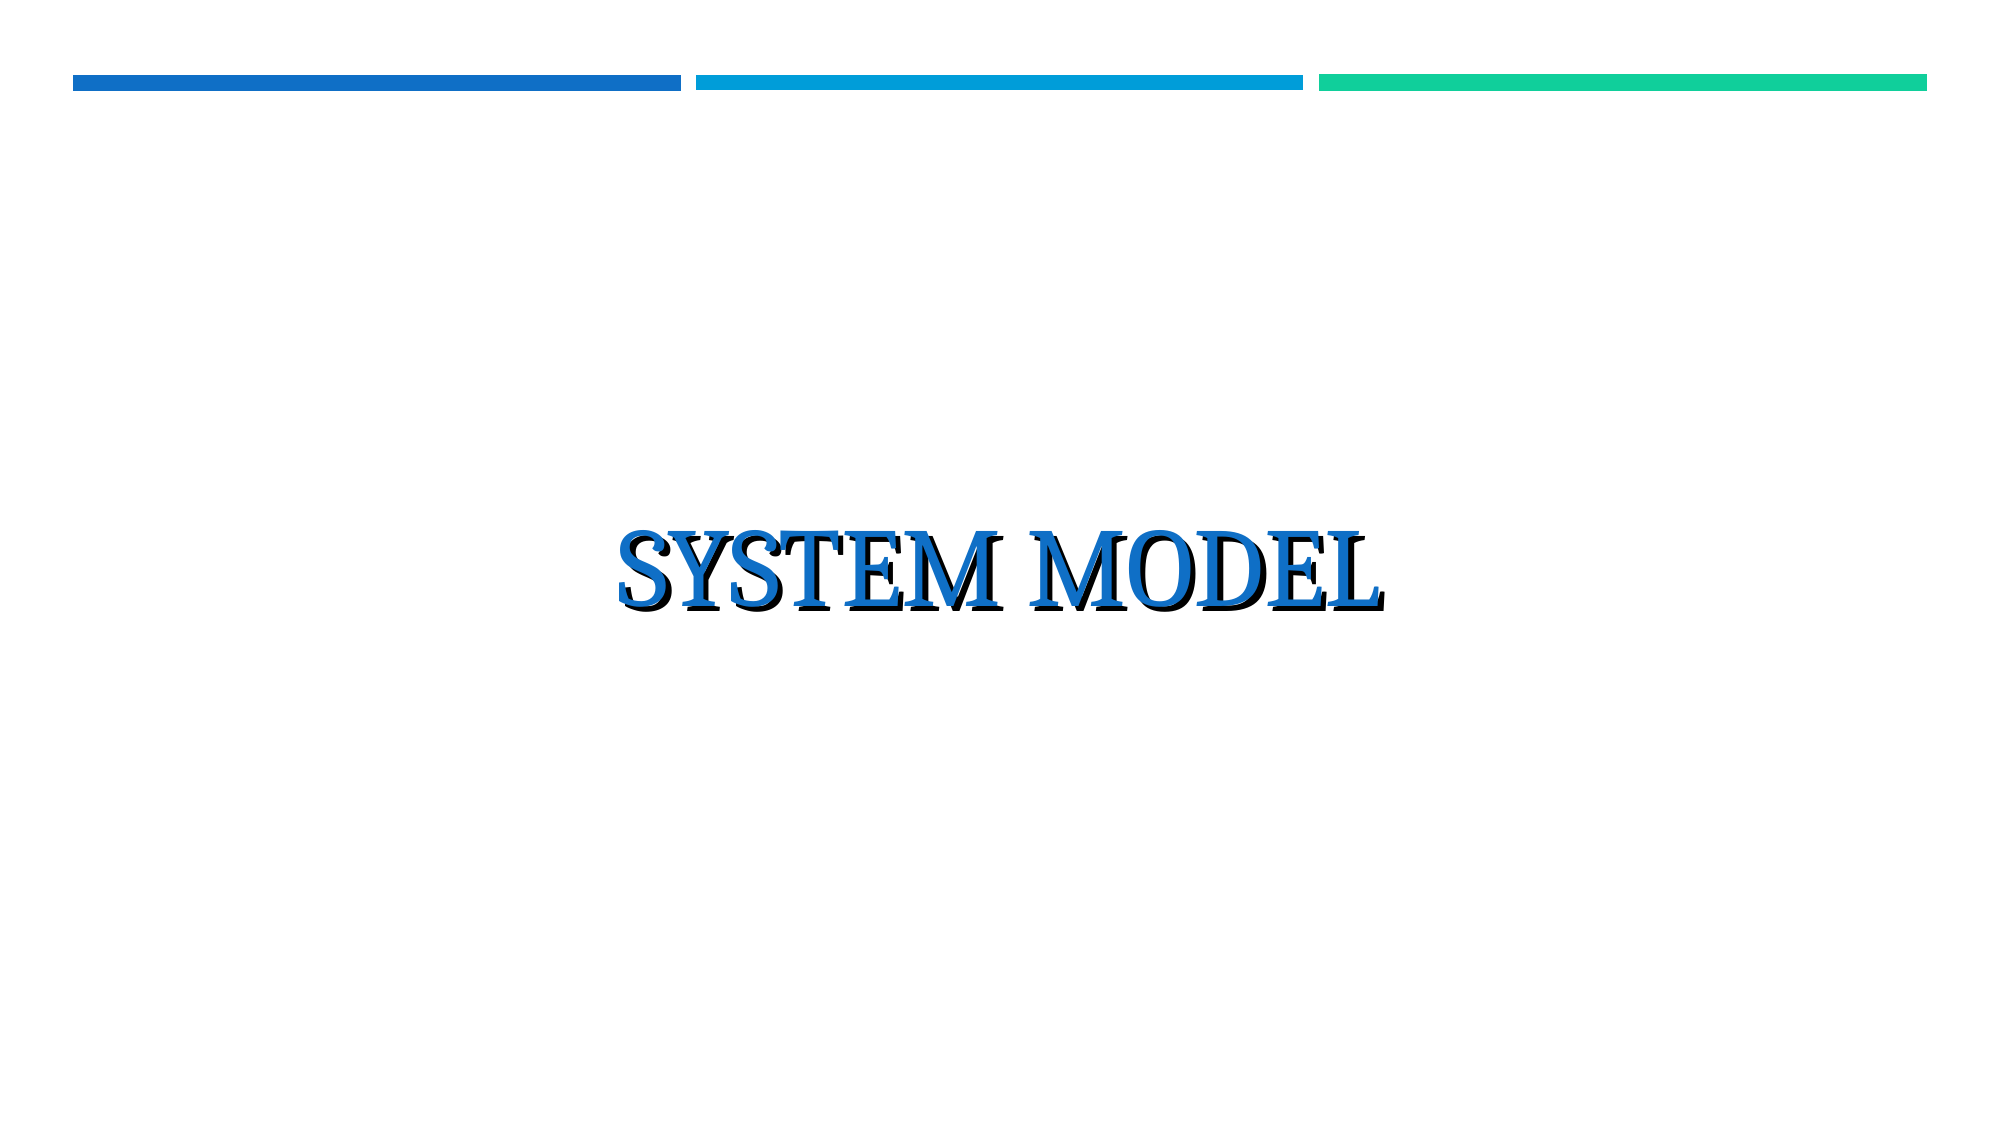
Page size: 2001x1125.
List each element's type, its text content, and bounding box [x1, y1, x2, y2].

text_box SYSTEM MODEL [603, 487, 1397, 637]
